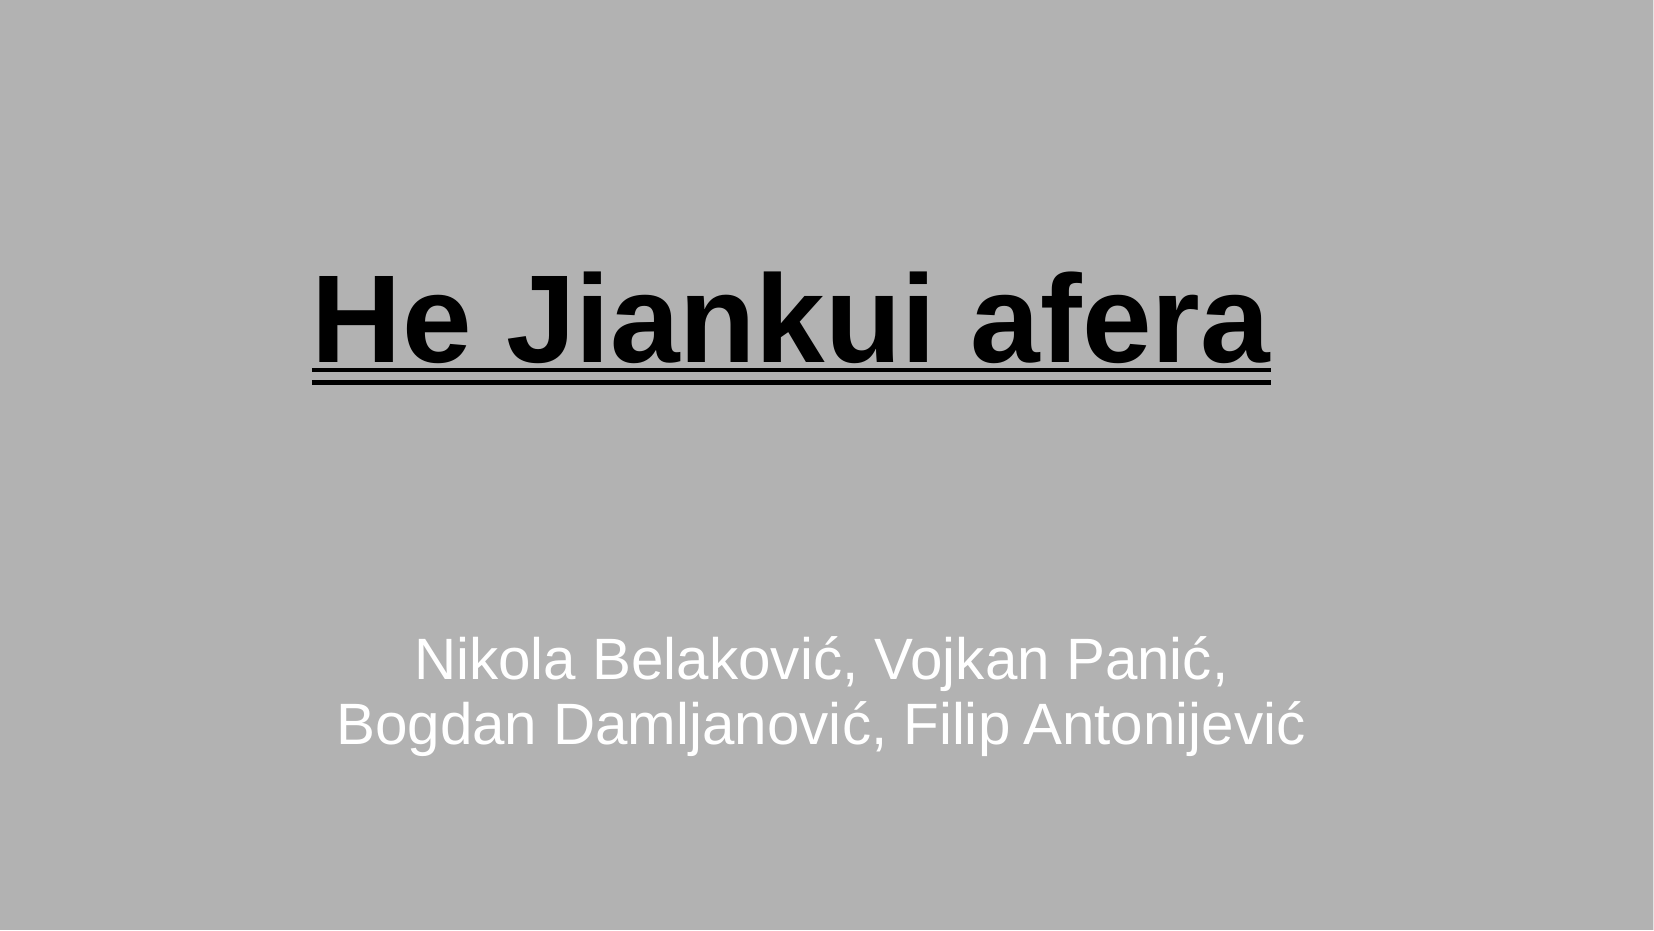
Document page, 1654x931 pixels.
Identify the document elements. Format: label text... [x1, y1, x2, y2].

subtitle He Jiankui afera [259, 106, 1323, 533]
title Nikola Belaković, Vojkan Panić, Bogdan Damljanović, Filip Antonijević [83, 626, 1561, 757]
